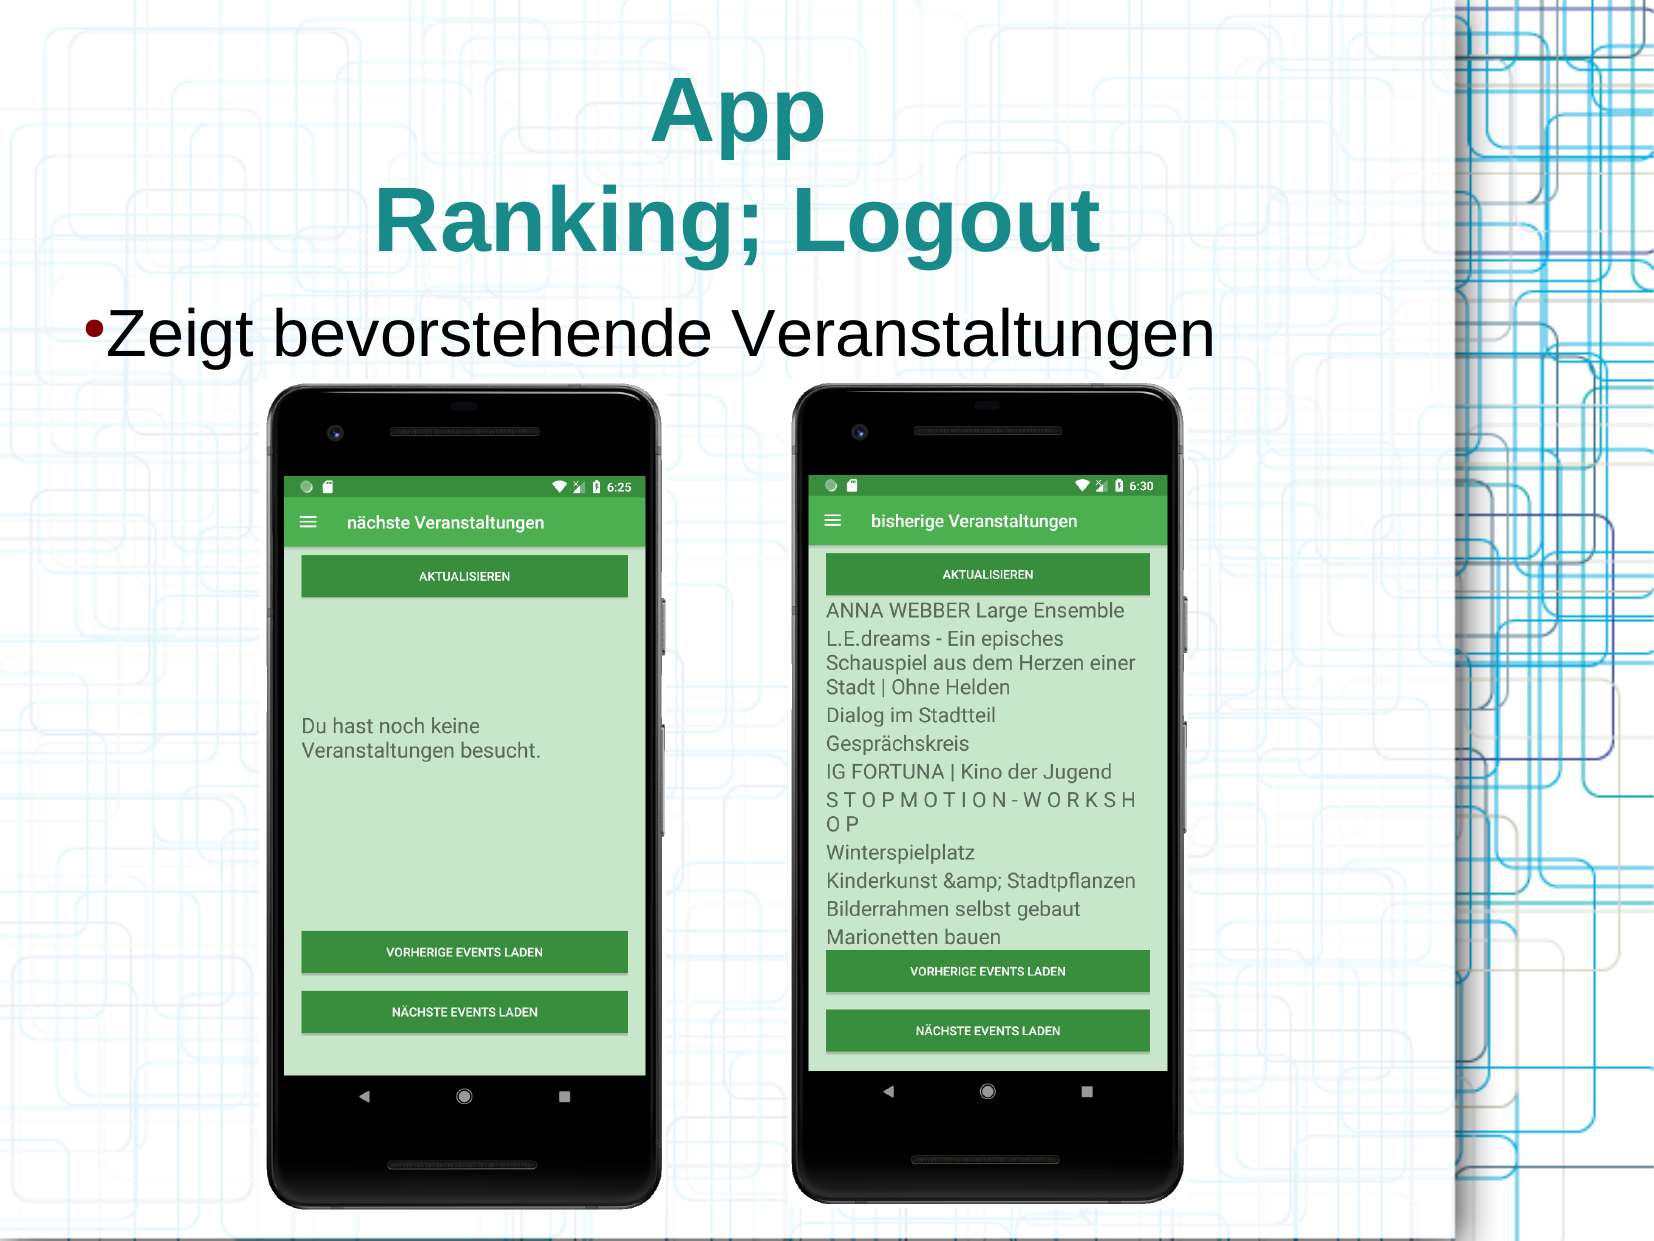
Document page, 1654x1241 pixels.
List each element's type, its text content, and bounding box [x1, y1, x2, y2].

title App Ranking; Logout [59, 49, 1418, 257]
picture [259, 379, 666, 1211]
picture [788, 379, 1188, 1208]
list Zeigt bevorstehende Veranstaltungen [82, 290, 1418, 1109]
